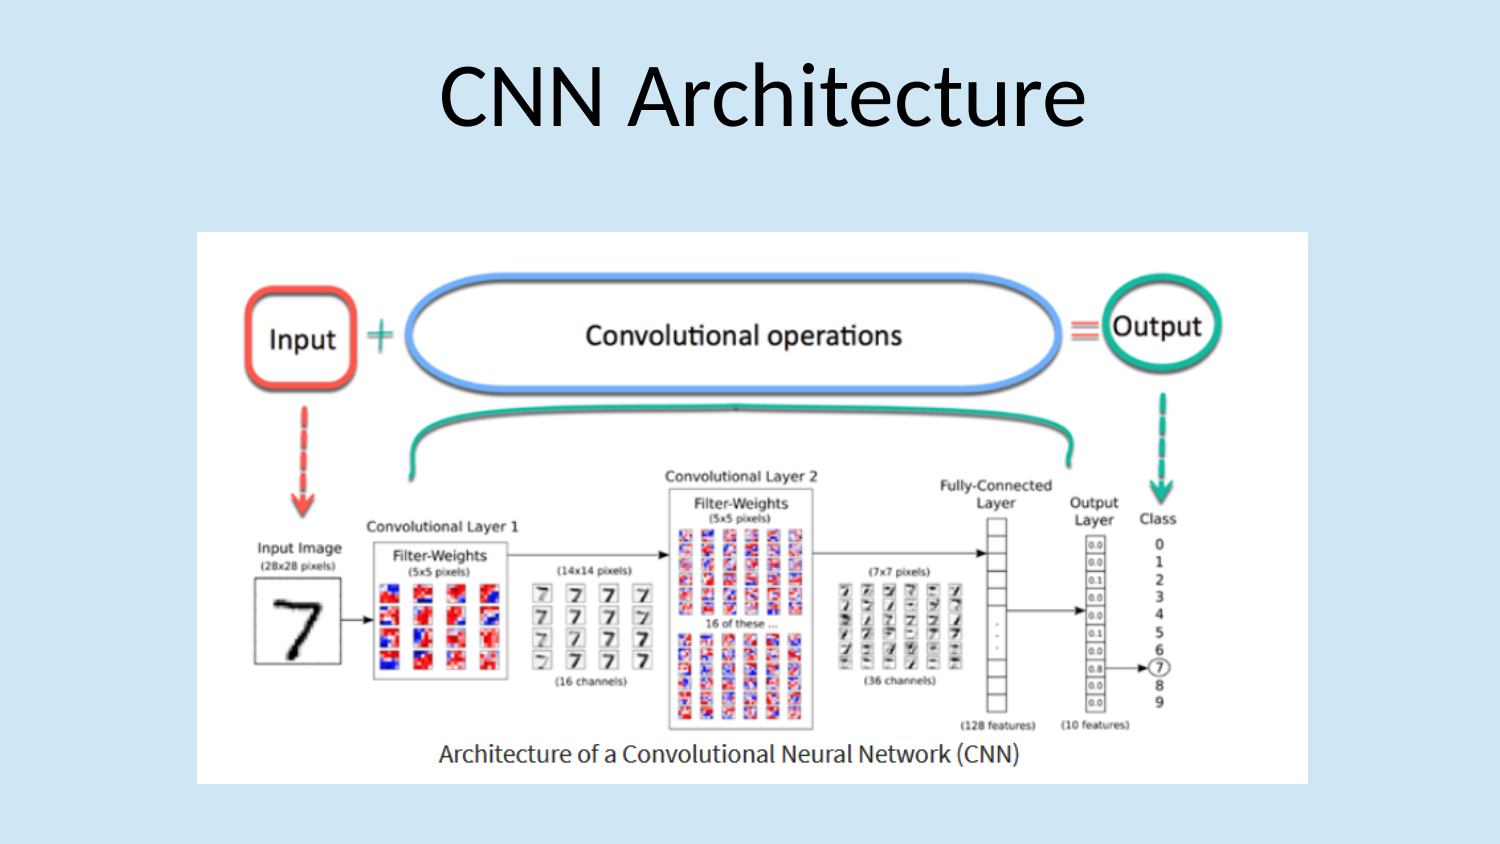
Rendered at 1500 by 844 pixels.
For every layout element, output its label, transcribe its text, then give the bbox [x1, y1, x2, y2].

picture [197, 232, 1308, 784]
title CNN Architecture [87, 27, 1442, 153]
